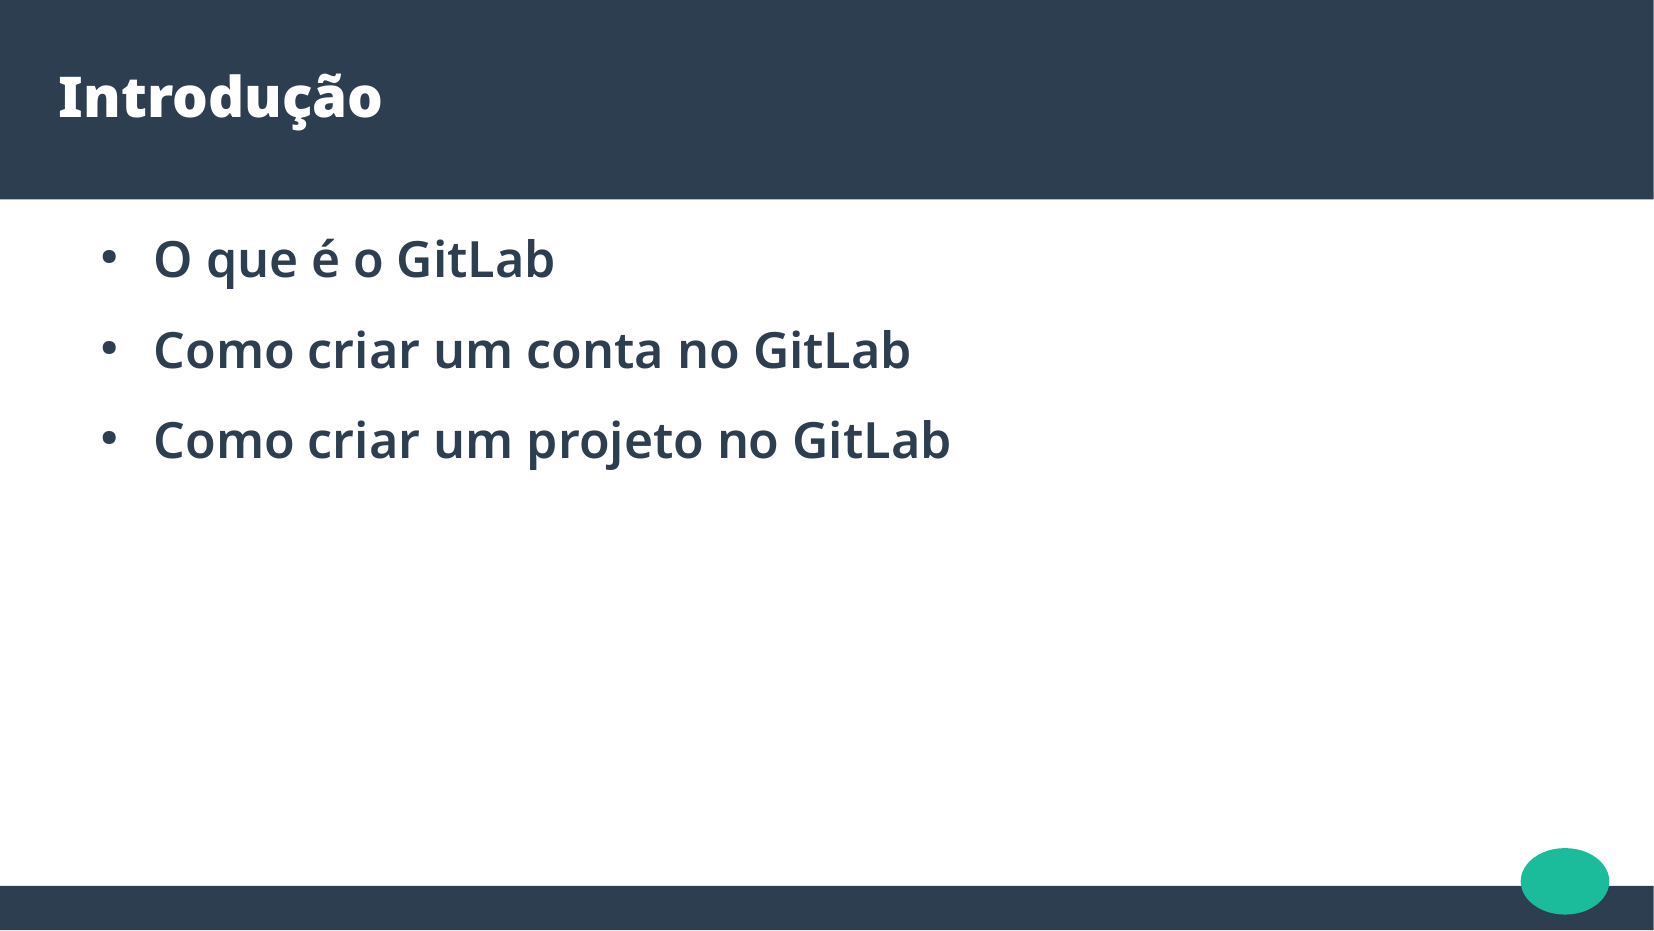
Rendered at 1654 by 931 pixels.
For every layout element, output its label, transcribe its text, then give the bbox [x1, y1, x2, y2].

list O que é o GitLab Como criar um conta no GitLab Como criar um projeto no GitLab [82, 224, 1571, 764]
title Introdução [59, 37, 1595, 156]
